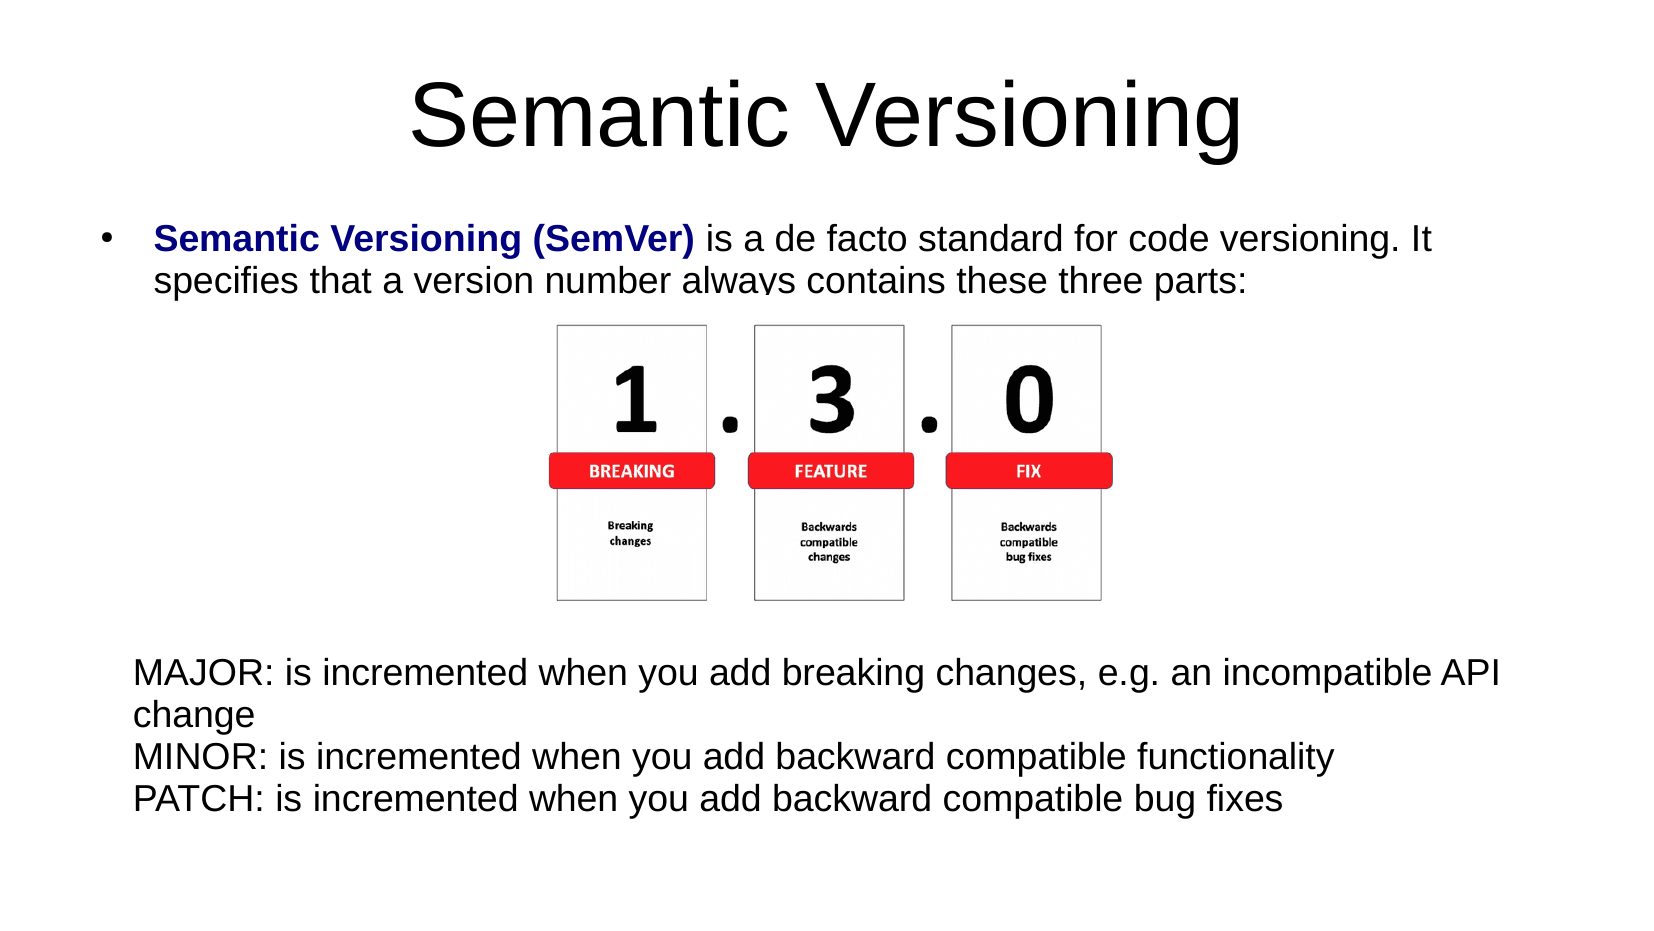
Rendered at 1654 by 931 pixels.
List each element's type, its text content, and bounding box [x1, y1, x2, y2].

text_box MAJOR: is incremented when you add breaking changes, e.g. an incompatible API change MINOR: is incremented when you add backward compatible functionality PATCH: is incremented when you add backward compatible bug fixes [118, 643, 1530, 827]
list Semantic Versioning (SemVer) is a de facto standard for code versioning. It specifies that a version number always contains these three parts: [82, 217, 1571, 325]
picture [531, 295, 1126, 628]
title Semantic Versioning [82, 37, 1571, 193]
